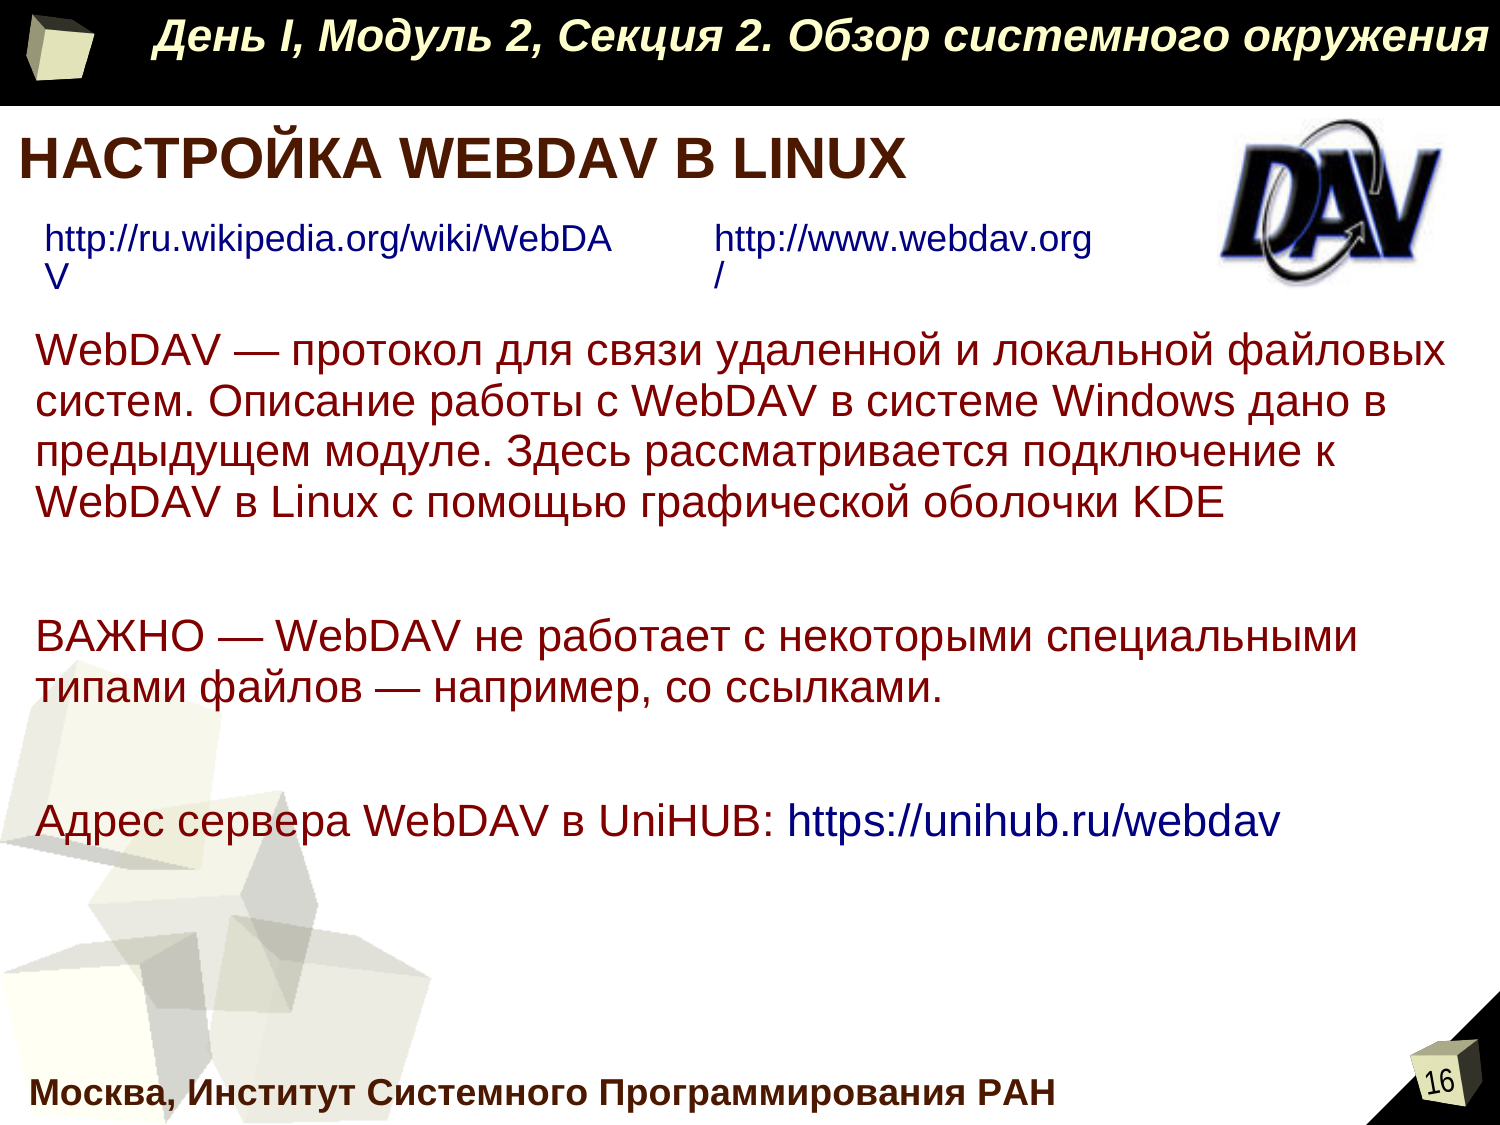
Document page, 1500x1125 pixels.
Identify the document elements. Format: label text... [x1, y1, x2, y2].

text_box http://www.webdav.org/ [699, 206, 1116, 311]
picture [1217, 118, 1447, 291]
text_box http://ru.wikipedia.org/wiki/WebDAV [29, 206, 651, 312]
text_box WebDAV — протокол для связи удаленной и локальной файловых систем. Описание работы с WebDAV в системе Windows дано в предыдущем модуле. Здесь рассматривается подключение к WebDAV в Linux с помощью графической оболочки KDE ВАЖНО — WebDAV не работает с некоторыми специальными типами файлов — например, со ссылками. Адрес сервера WebDAV в UniHUB: https://unihub.ru/webdav [35, 324, 1453, 846]
text_box НАСТРОЙКА WEBDAV В LINUX [4, 112, 1500, 198]
picture [423, 1088, 433, 1102]
picture [0, 659, 433, 1125]
